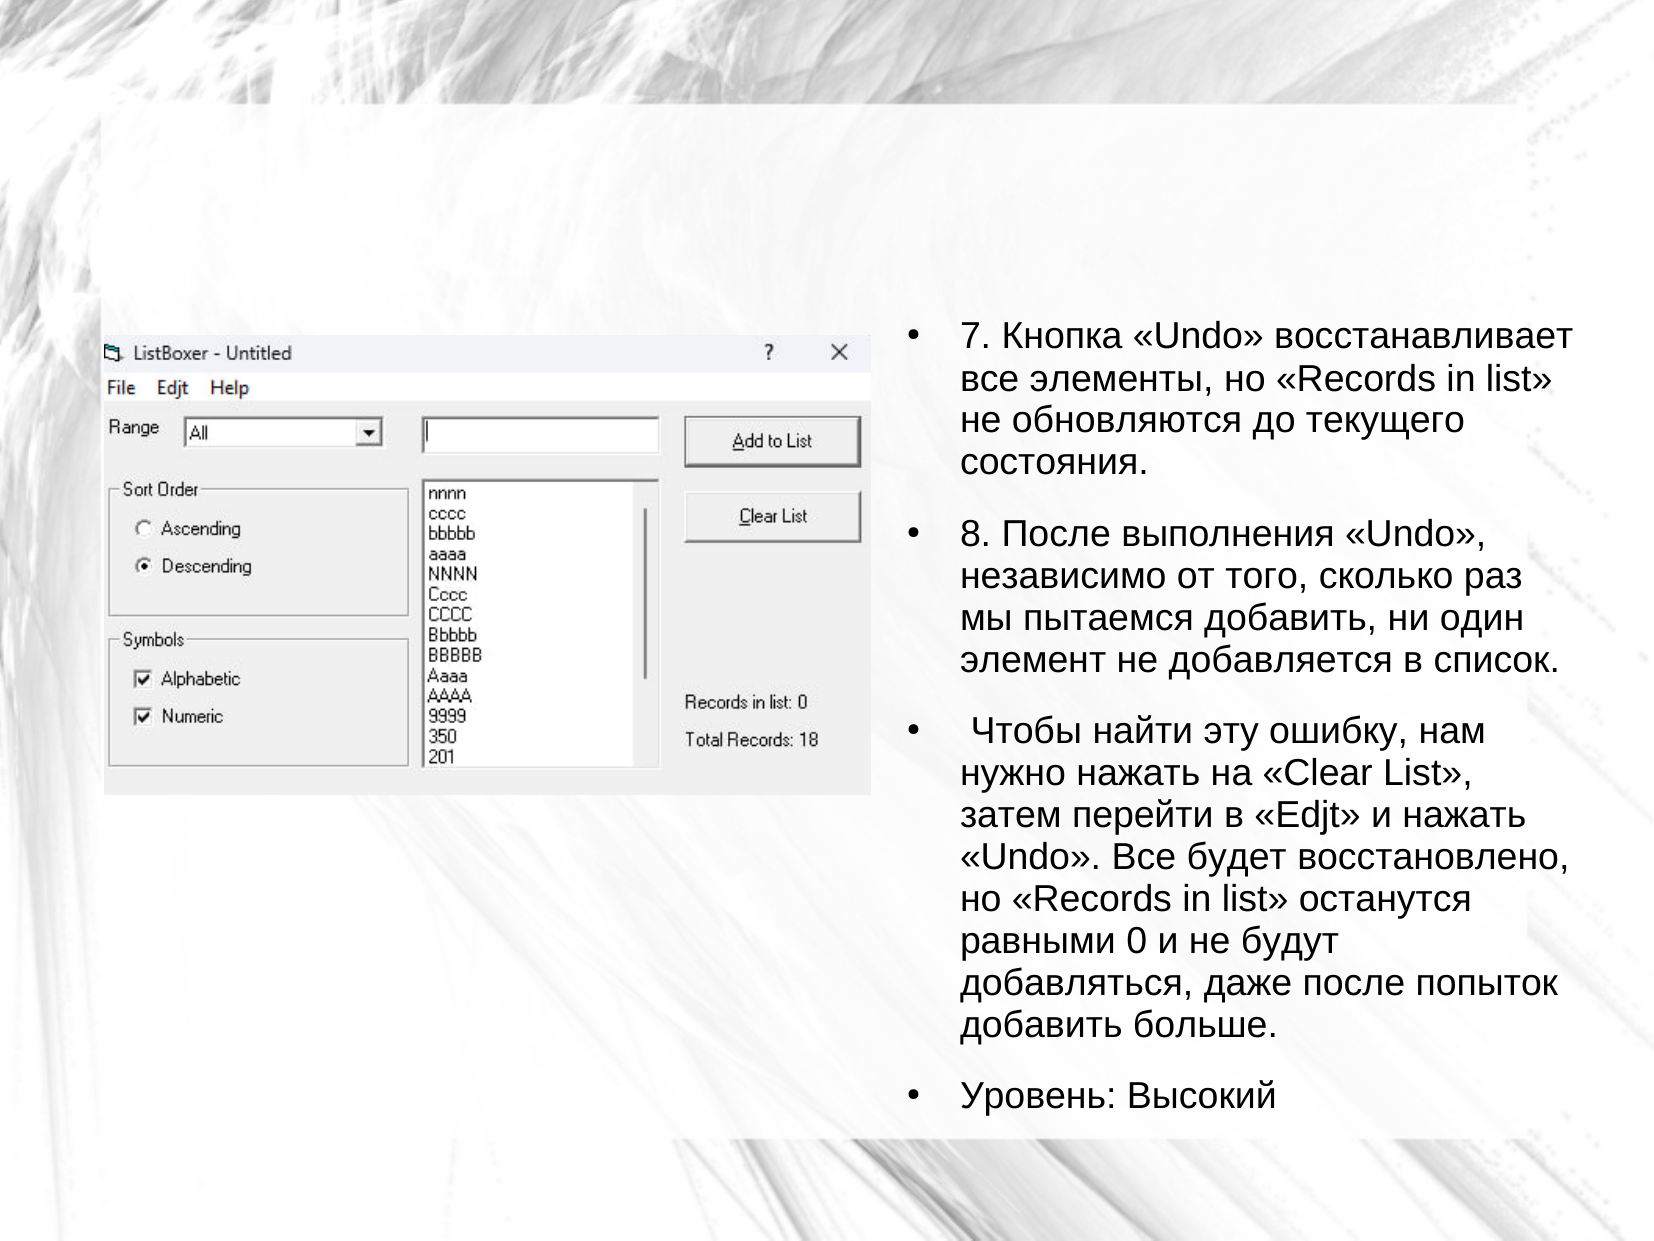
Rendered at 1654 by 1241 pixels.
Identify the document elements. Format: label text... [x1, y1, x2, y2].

list 7. Кнопка «Undo» восстанавливает все элементы, но «Records in list» не обновляются до текущего состояния. 8. После выполнения «Undo», независимо от того, сколько раз мы пытаемся добавить, ни один элемент не добавляется в список. Чтобы найти эту ошибку, нам нужно нажать на «Clear List», затем перейти в «Edjt» и нажать «Undo». Все будет восстановлено, но «Records in list» останутся равными 0 и не будут добавляться, даже после попыток добавить больше. Уровень: Высокий [889, 315, 1576, 1121]
picture [0, 0, 1654, 1241]
